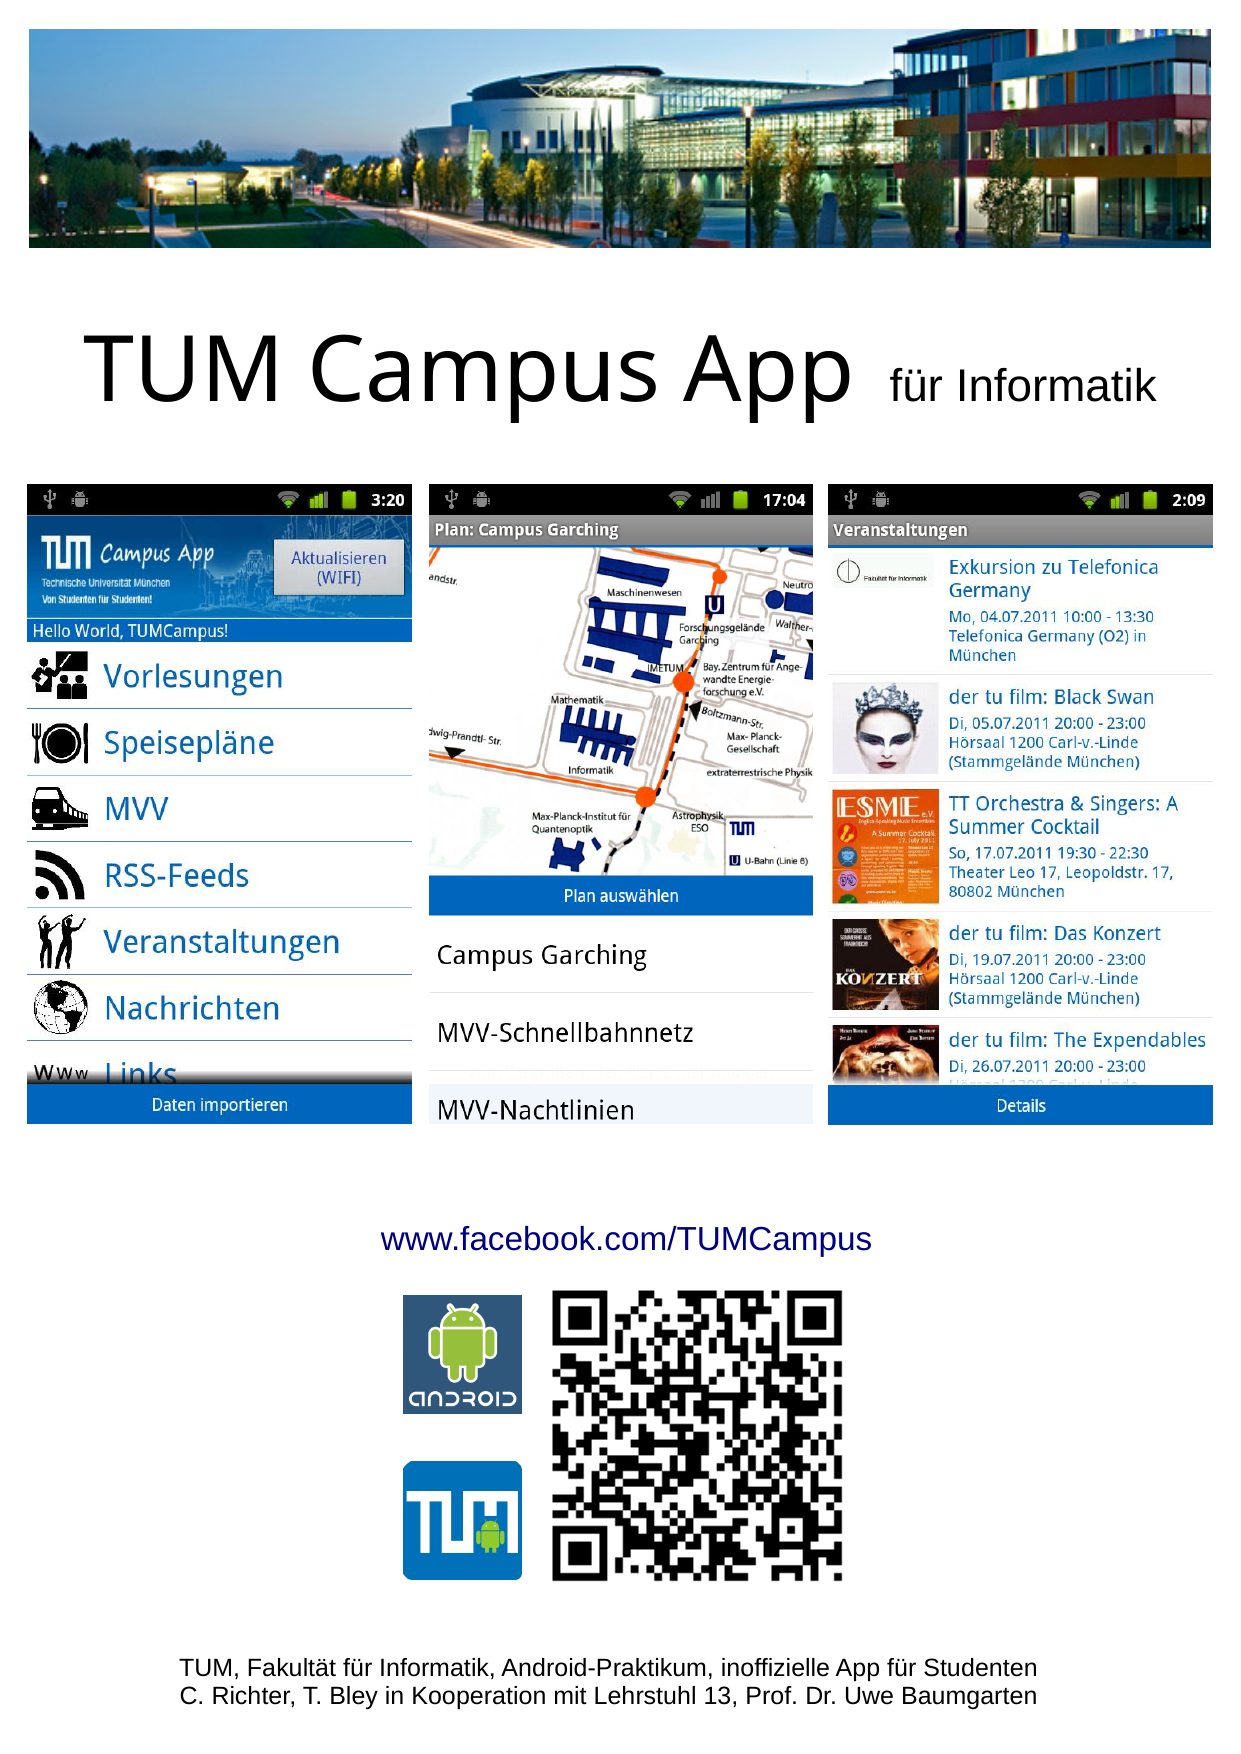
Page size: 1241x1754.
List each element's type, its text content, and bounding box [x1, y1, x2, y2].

text_box www.facebook.com/TUMCampus [366, 1213, 888, 1266]
text_box TUM, Fakultät für Informatik, Android-Praktikum, inoffizielle App für Studenten C. Richter, T. Bley in Kooperation mit Lehrstuhl 13, Prof. Dr. Uwe Baumgarten [164, 1646, 1076, 1754]
title TUM Campus App für Informatik [0, 200, 1241, 521]
picture [828, 484, 1213, 1125]
picture [403, 1295, 522, 1414]
picture [27, 484, 412, 1124]
picture [545, 1283, 850, 1589]
picture [29, 29, 1211, 248]
picture [429, 484, 813, 1124]
picture [403, 1461, 522, 1580]
